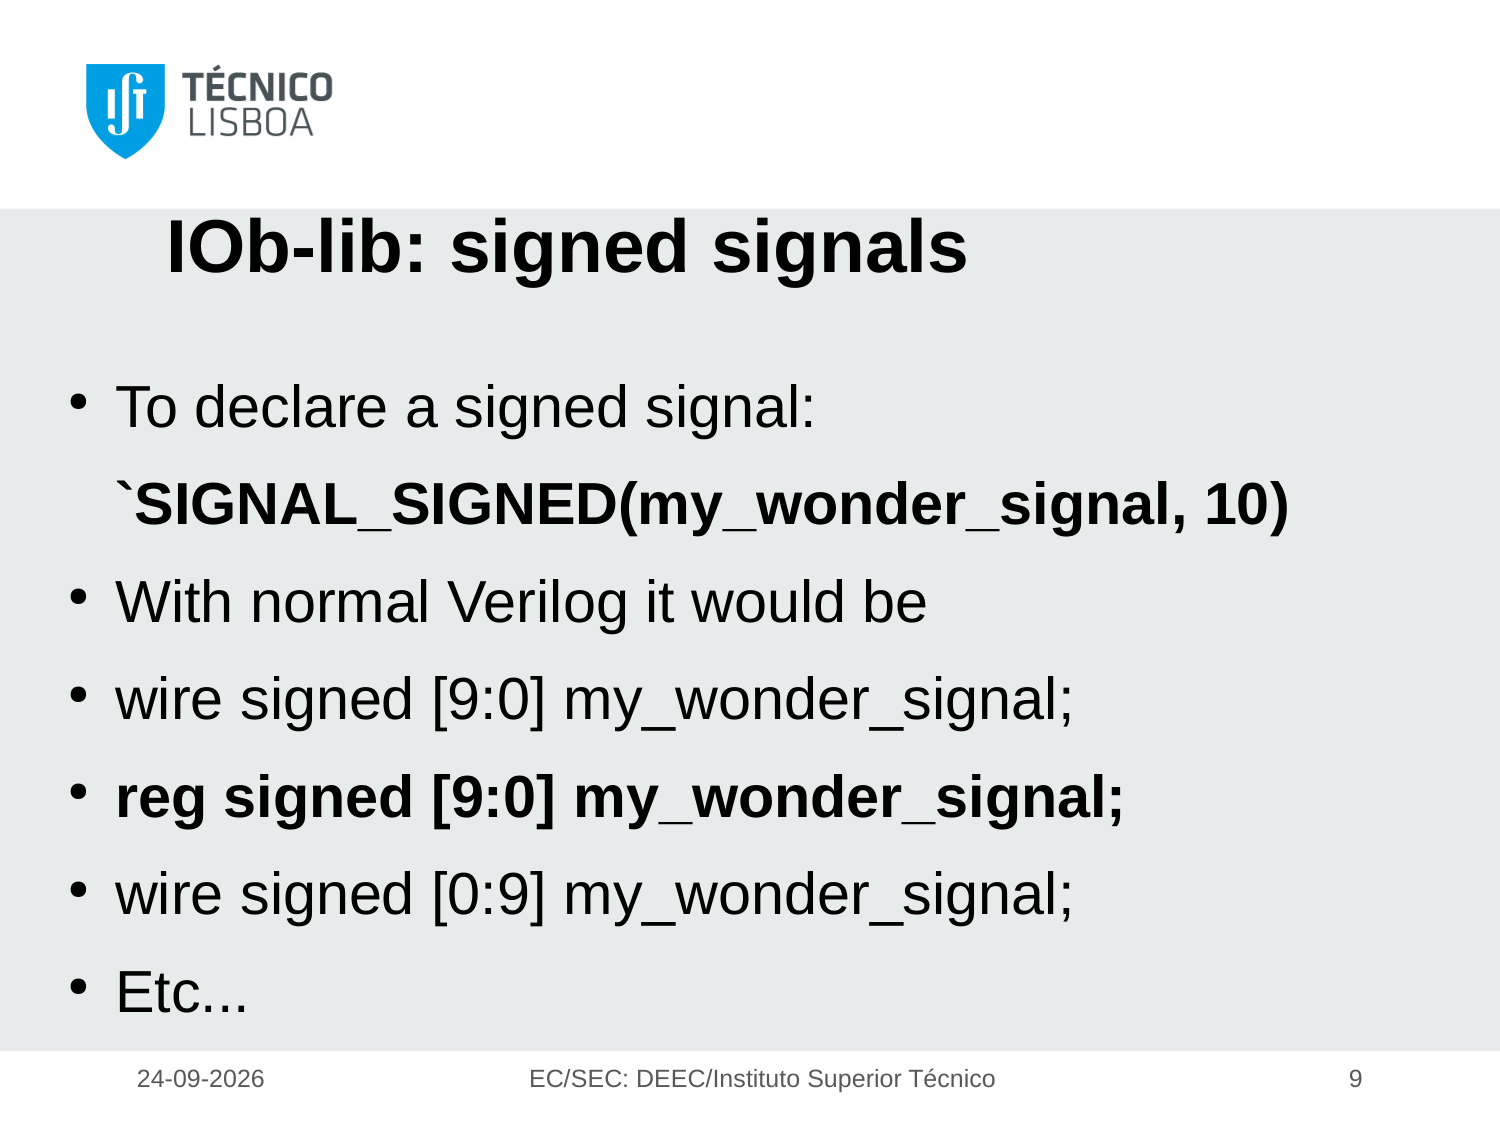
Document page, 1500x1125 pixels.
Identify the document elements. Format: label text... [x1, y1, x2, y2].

list To declare a signed signal: `SIGNAL_SIGNED(my_wonder_signal, 10) With normal Verilog it would be wire signed [9:0] my_wonder_signal; reg signed [9:0] my_wonder_signal; wire signed [0:9] my_wonder_signal; Etc... [52, 367, 1465, 1030]
footer EC/SEC: DEEC/Instituto Superior Técnico [512, 1052, 1021, 1103]
picture [0, 0, 1500, 1125]
title IOb-lib: signed signals [151, 171, 1408, 314]
slide_number 04-01-2023 [121, 1052, 425, 1103]
slide_number <number> [1077, 1052, 1378, 1103]
